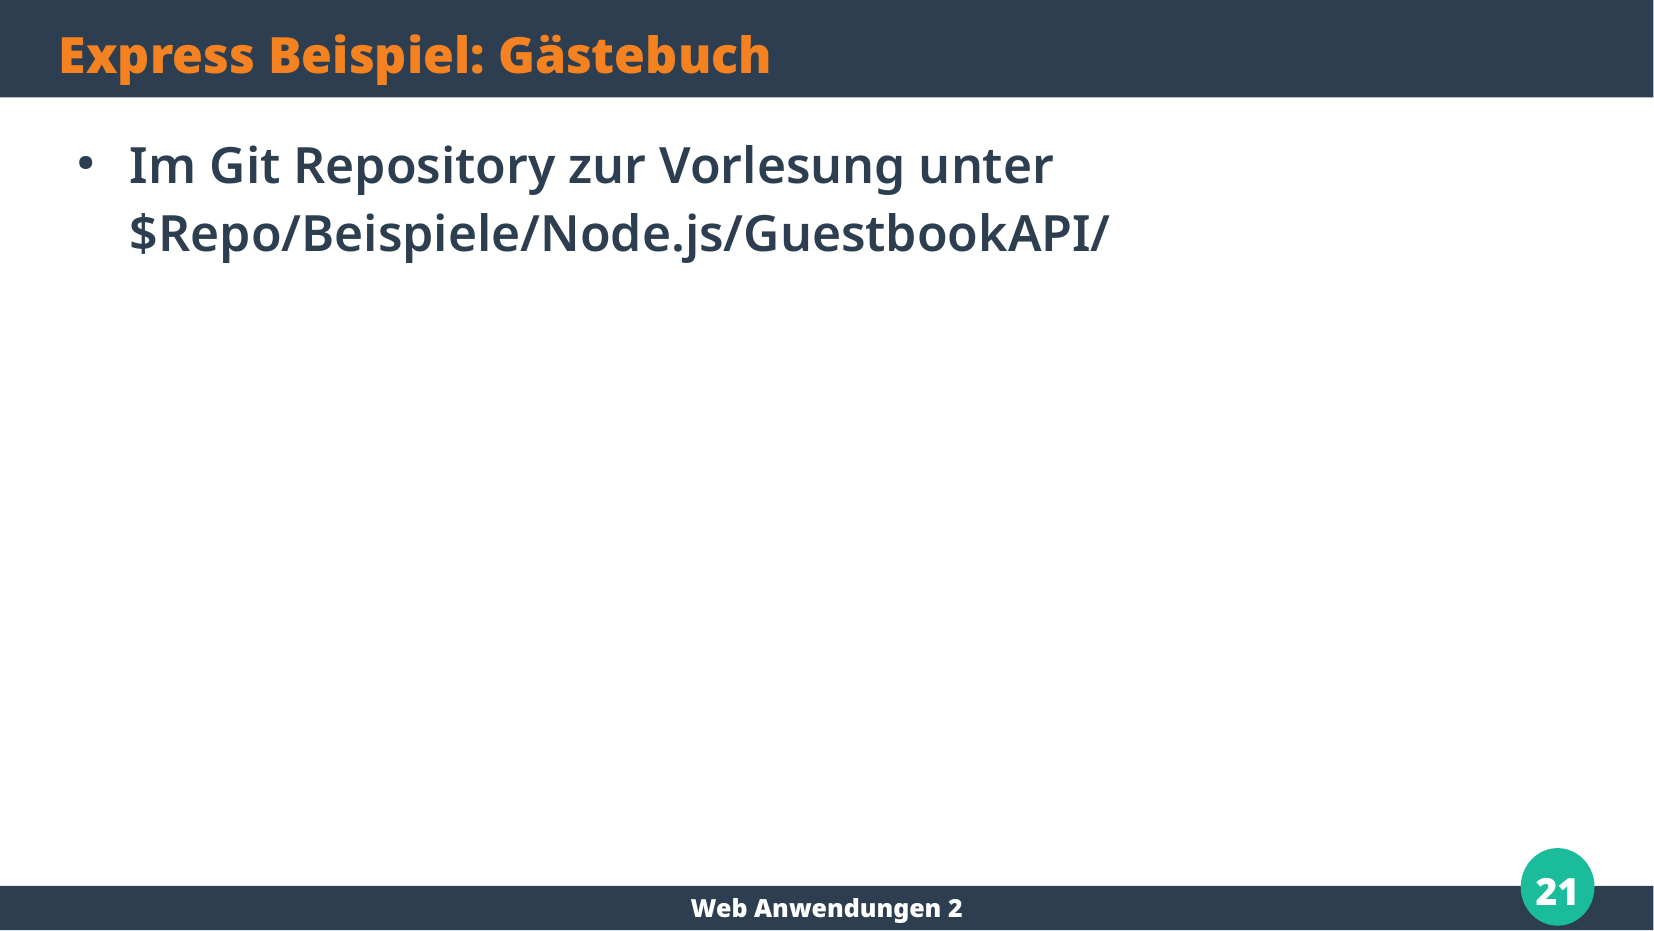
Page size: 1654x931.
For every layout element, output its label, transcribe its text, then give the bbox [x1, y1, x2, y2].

list Im Git Repository zur Vorlesung unter $Repo/Beispiele/Node.js/GuestbookAPI/ [59, 129, 1595, 864]
title Express Beispiel: Gästebuch [59, 8, 1595, 89]
